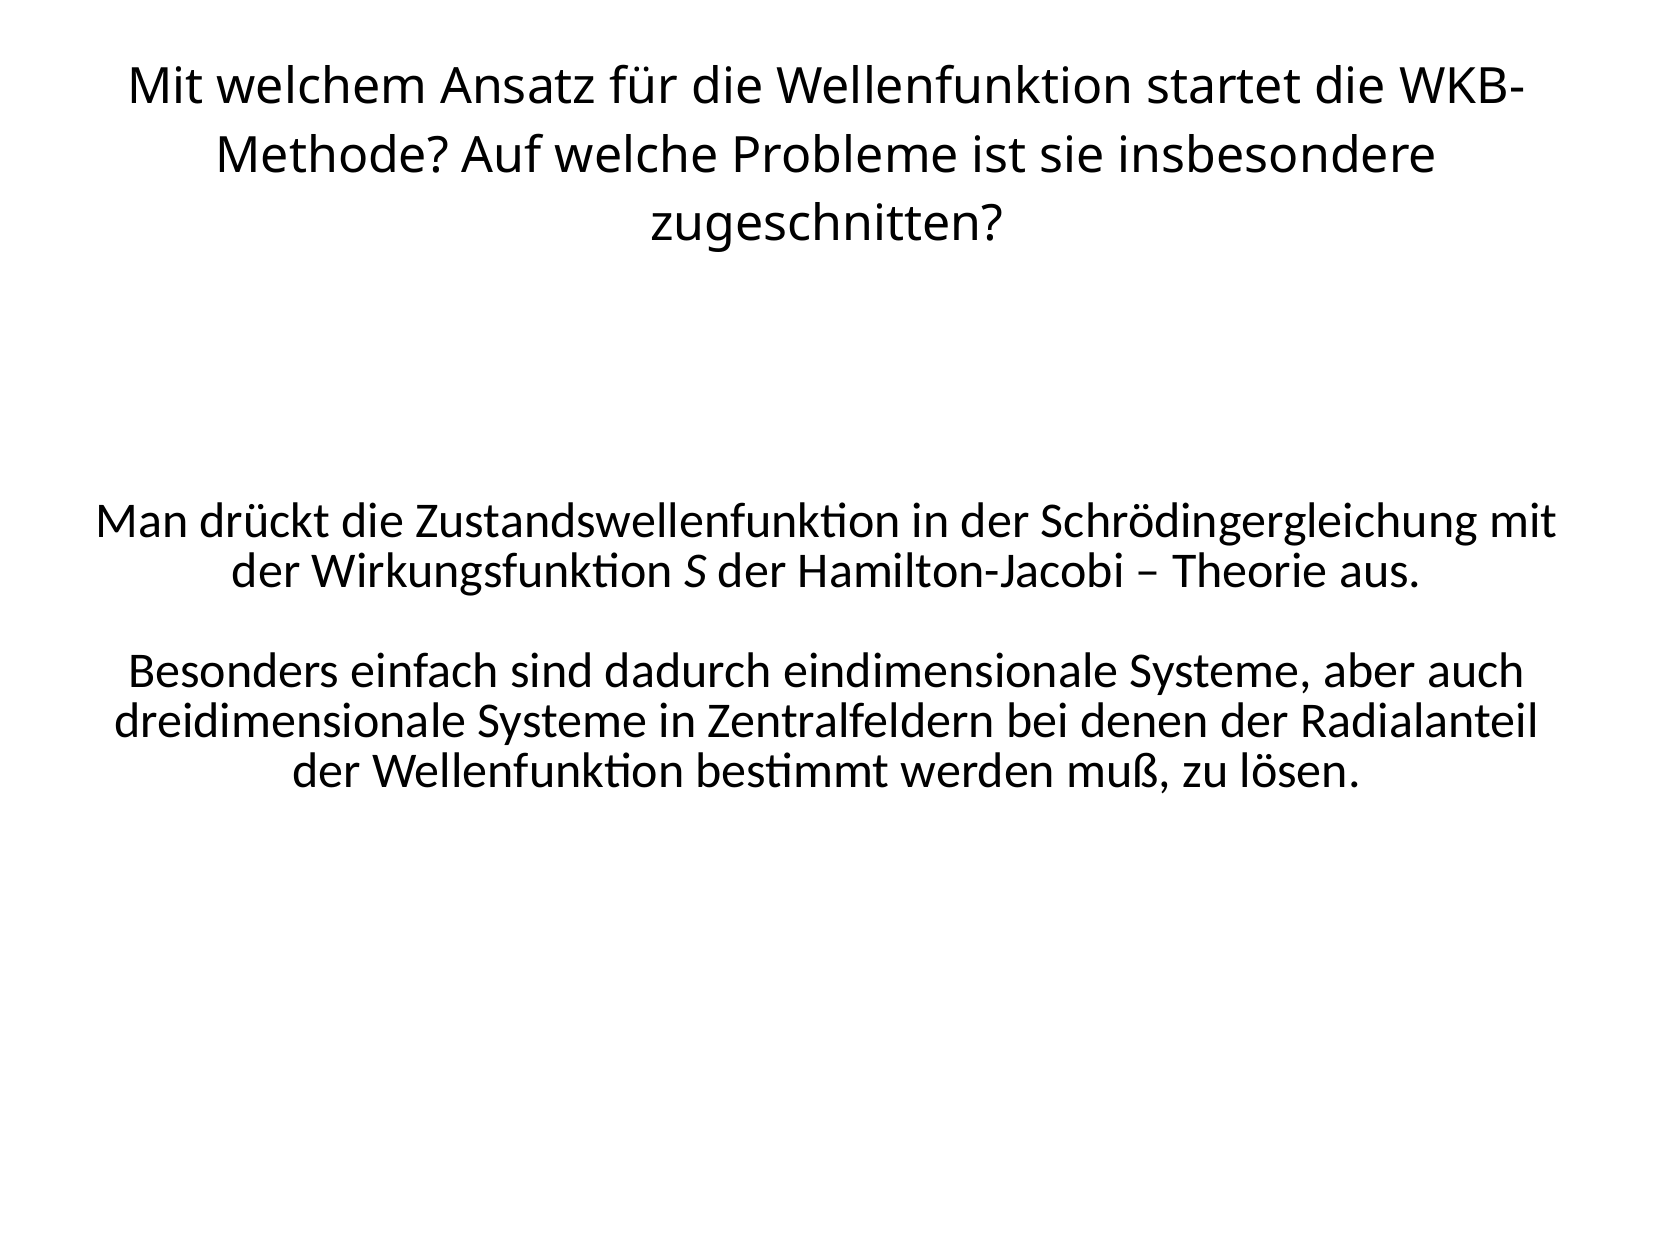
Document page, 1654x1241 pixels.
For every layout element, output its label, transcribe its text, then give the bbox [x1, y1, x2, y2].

title Mit welchem Ansatz für die Wellenfunktion startet die WKB-Methode? Auf welche Probleme ist sie insbesondere zugeschnitten? [82, 49, 1571, 257]
subtitle Man drückt die Zustandswellenfunktion in der Schrödingergleichung mit der Wirkungsfunktion S der Hamilton-Jacobi – Theorie aus. Besonders einfach sind dadurch eindimensionale Systeme, aber auch dreidimensionale Systeme in Zentralfeldern bei denen der Radialanteil der Wellenfunktion bestimmt werden muß, zu lösen. [82, 290, 1571, 1010]
